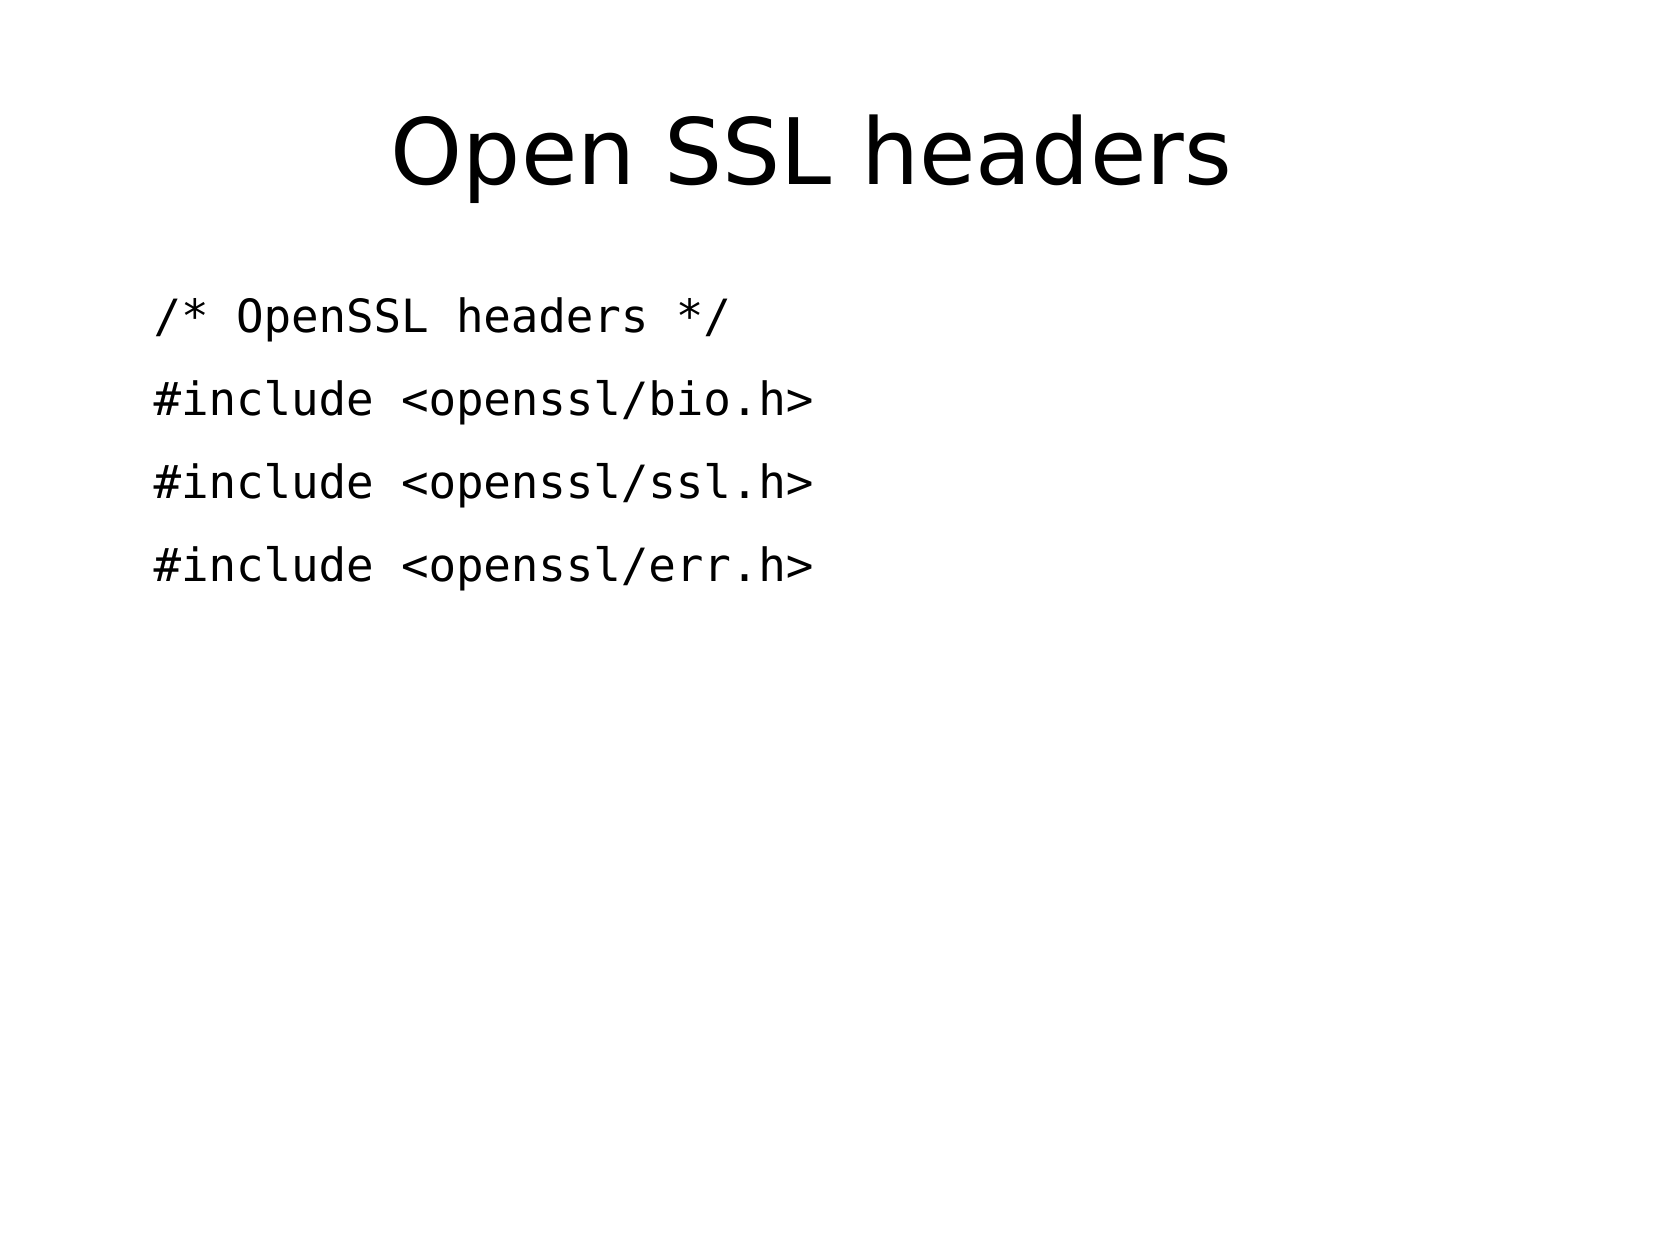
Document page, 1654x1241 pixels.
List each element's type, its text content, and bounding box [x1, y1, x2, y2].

list /* OpenSSL headers */ #include <openssl/bio.h> #include <openssl/ssl.h> #include <openssl/err.h> [82, 290, 1571, 1109]
title Open SSL headers [82, 56, 1571, 250]
